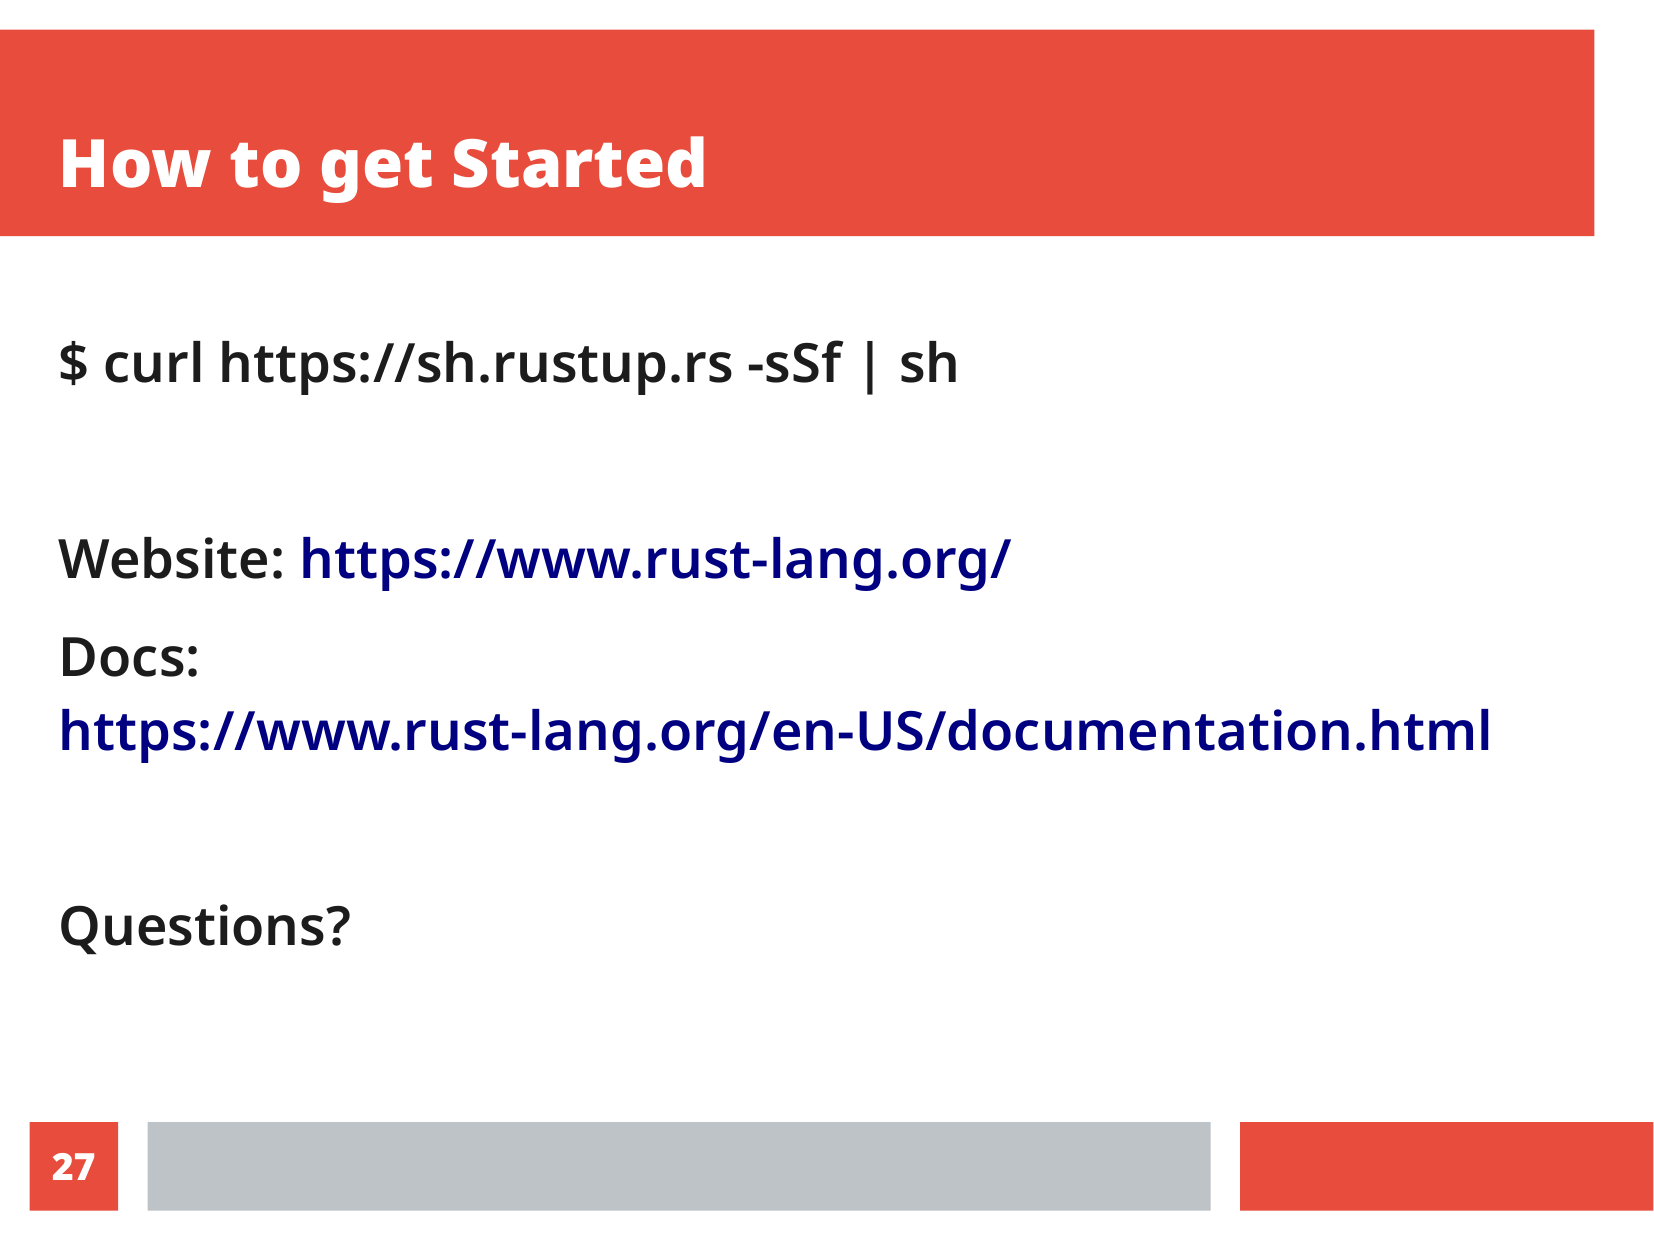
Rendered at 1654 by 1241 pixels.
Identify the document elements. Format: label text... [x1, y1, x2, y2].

title How to get Started [59, 59, 1595, 207]
list $ curl https://sh.rustup.rs -sSf | sh Website: https://www.rust-lang.org/ Docs: https://www.rust-lang.org/en-US/documentation.html Questions? [59, 324, 1565, 1093]
